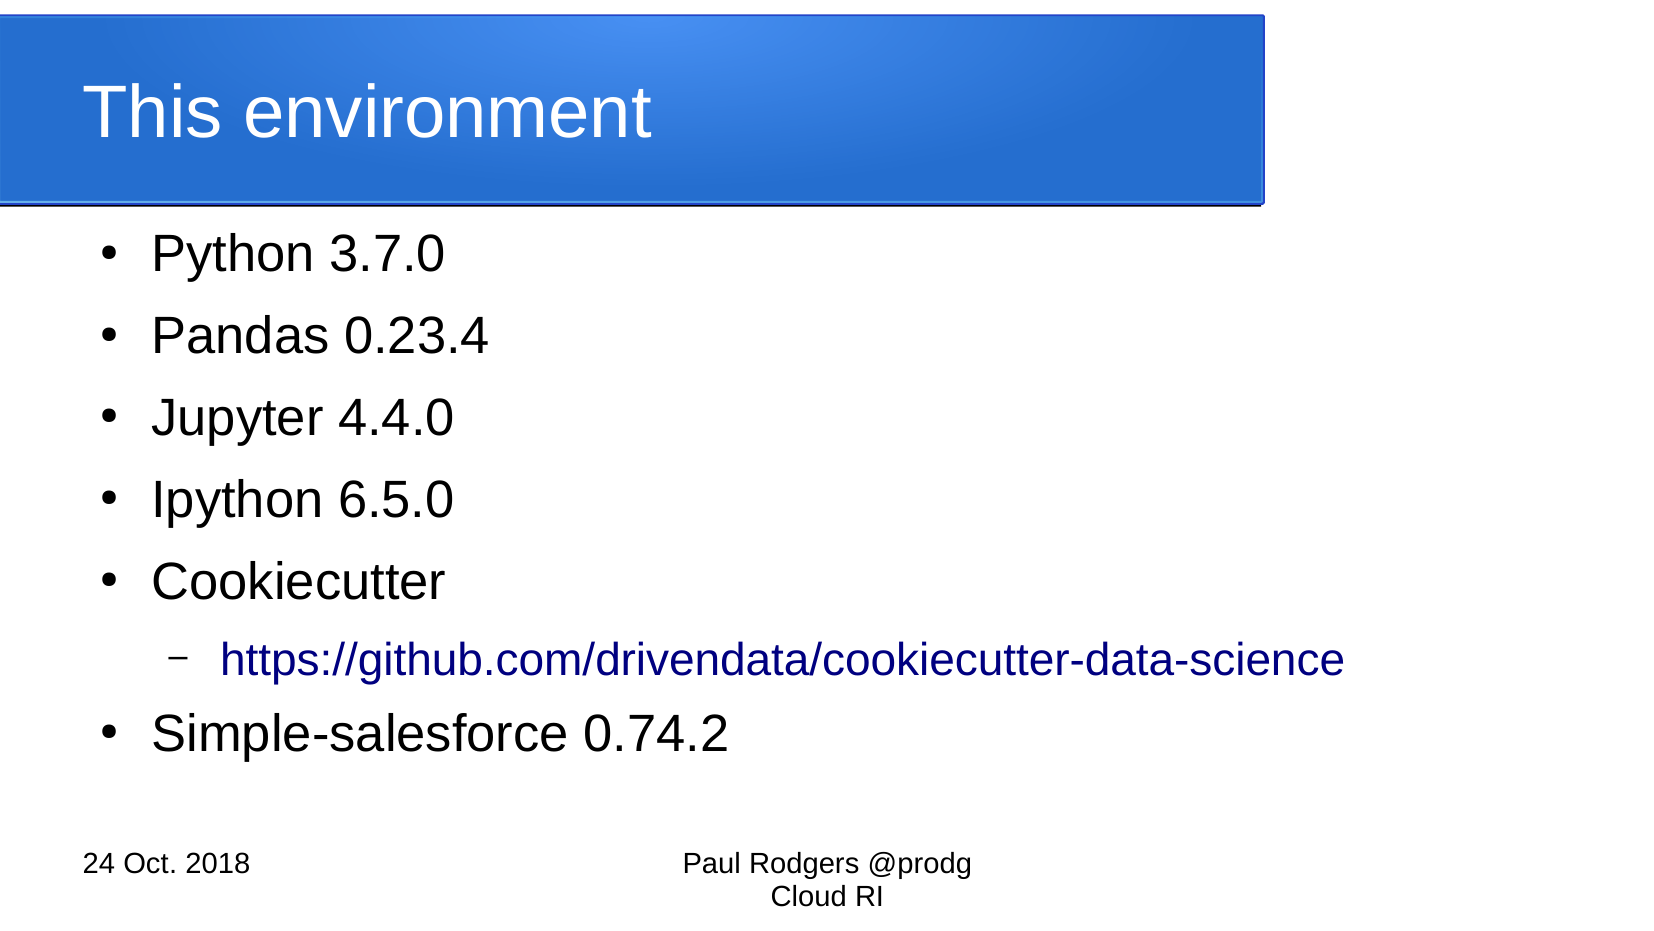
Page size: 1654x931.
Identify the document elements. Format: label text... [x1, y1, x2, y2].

list Python 3.7.0 Pandas 0.23.4 Jupyter 4.4.0 Ipython 6.5.0 Cookiecutter https://github.com/drivendata/cookiecutter-data-science Simple-salesforce 0.74.2 [82, 224, 1571, 764]
title This environment [82, 35, 1235, 189]
